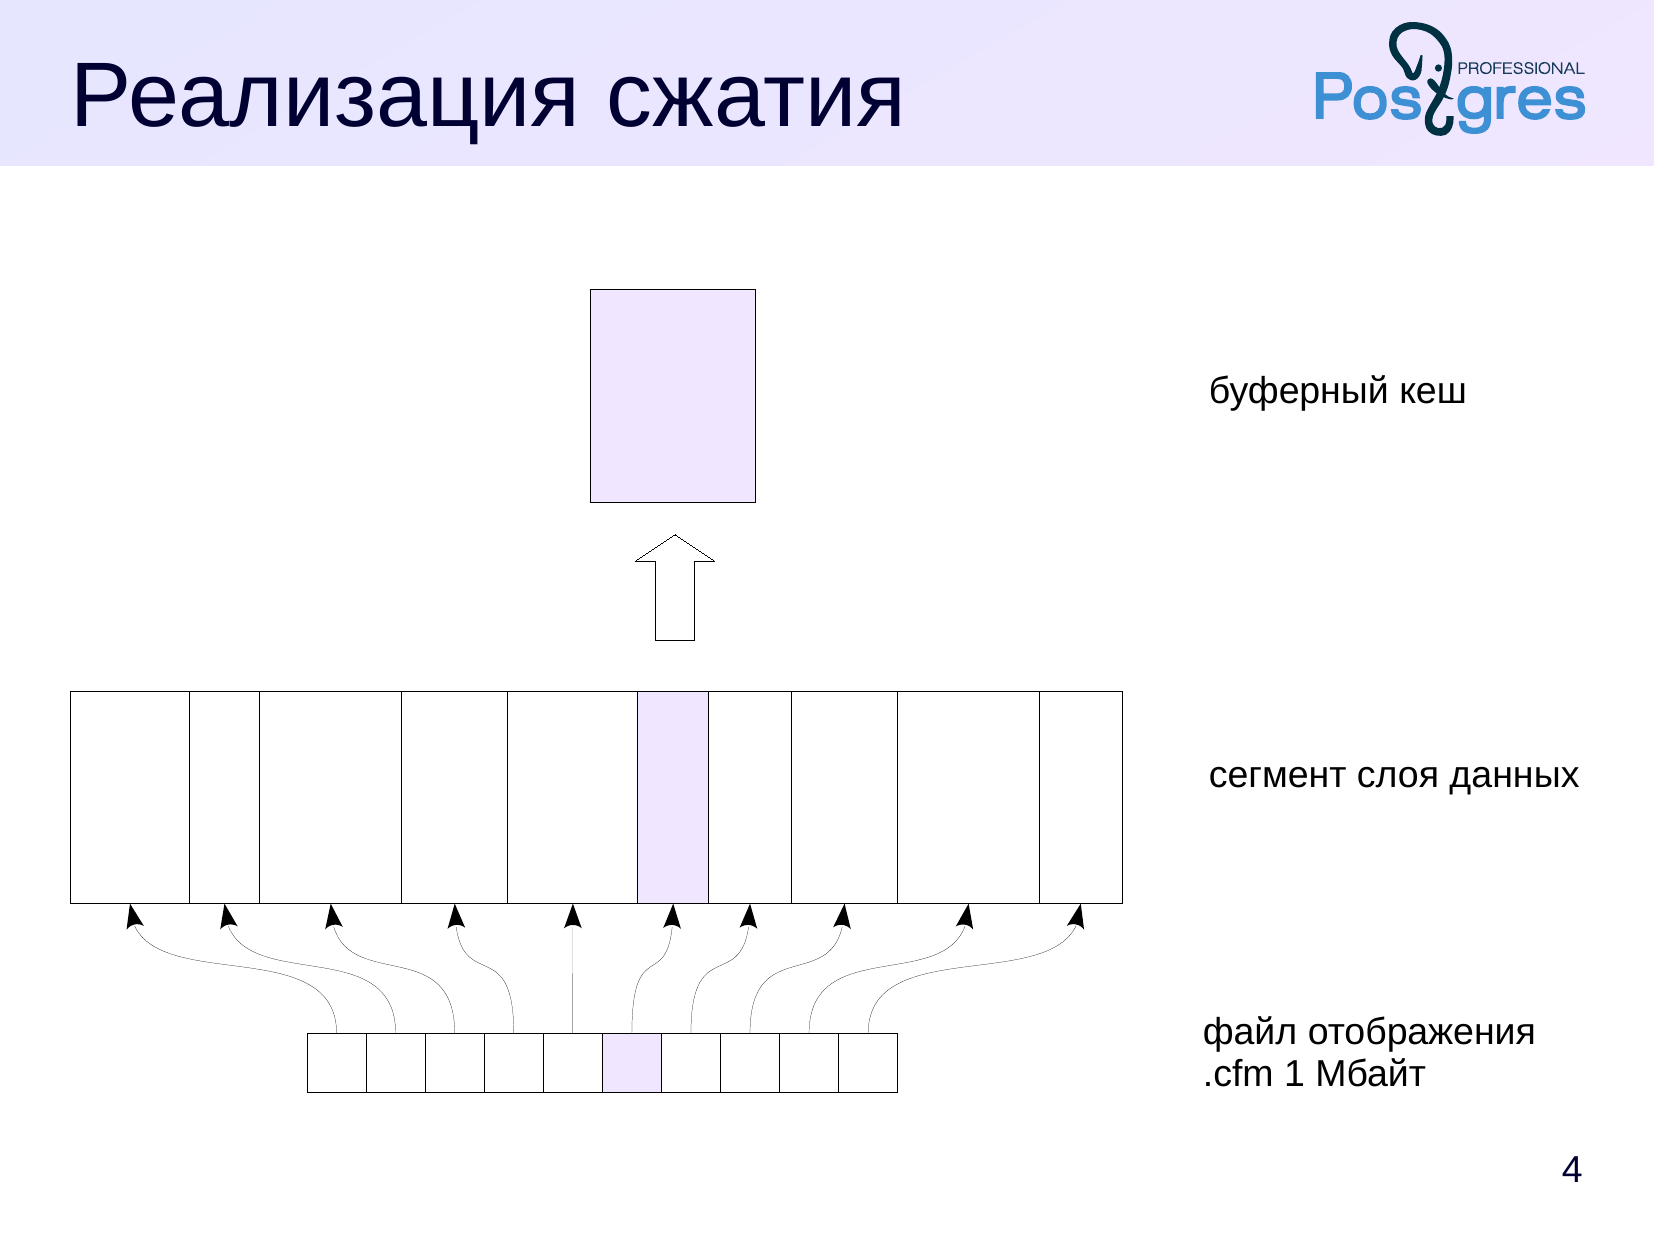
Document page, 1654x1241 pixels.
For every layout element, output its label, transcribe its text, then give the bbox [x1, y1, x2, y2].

text_box буферный кеш [1194, 361, 1482, 419]
text_box [635, 534, 715, 641]
text_box [70, 691, 1123, 904]
title Реализация сжатия [70, 43, 1241, 147]
text_box сегмент слоя данных [1194, 745, 1595, 845]
text_box файл отображения .cfm 1 Мбайт [1188, 1002, 1552, 1102]
text_box [590, 289, 756, 503]
text_box [307, 1033, 898, 1093]
